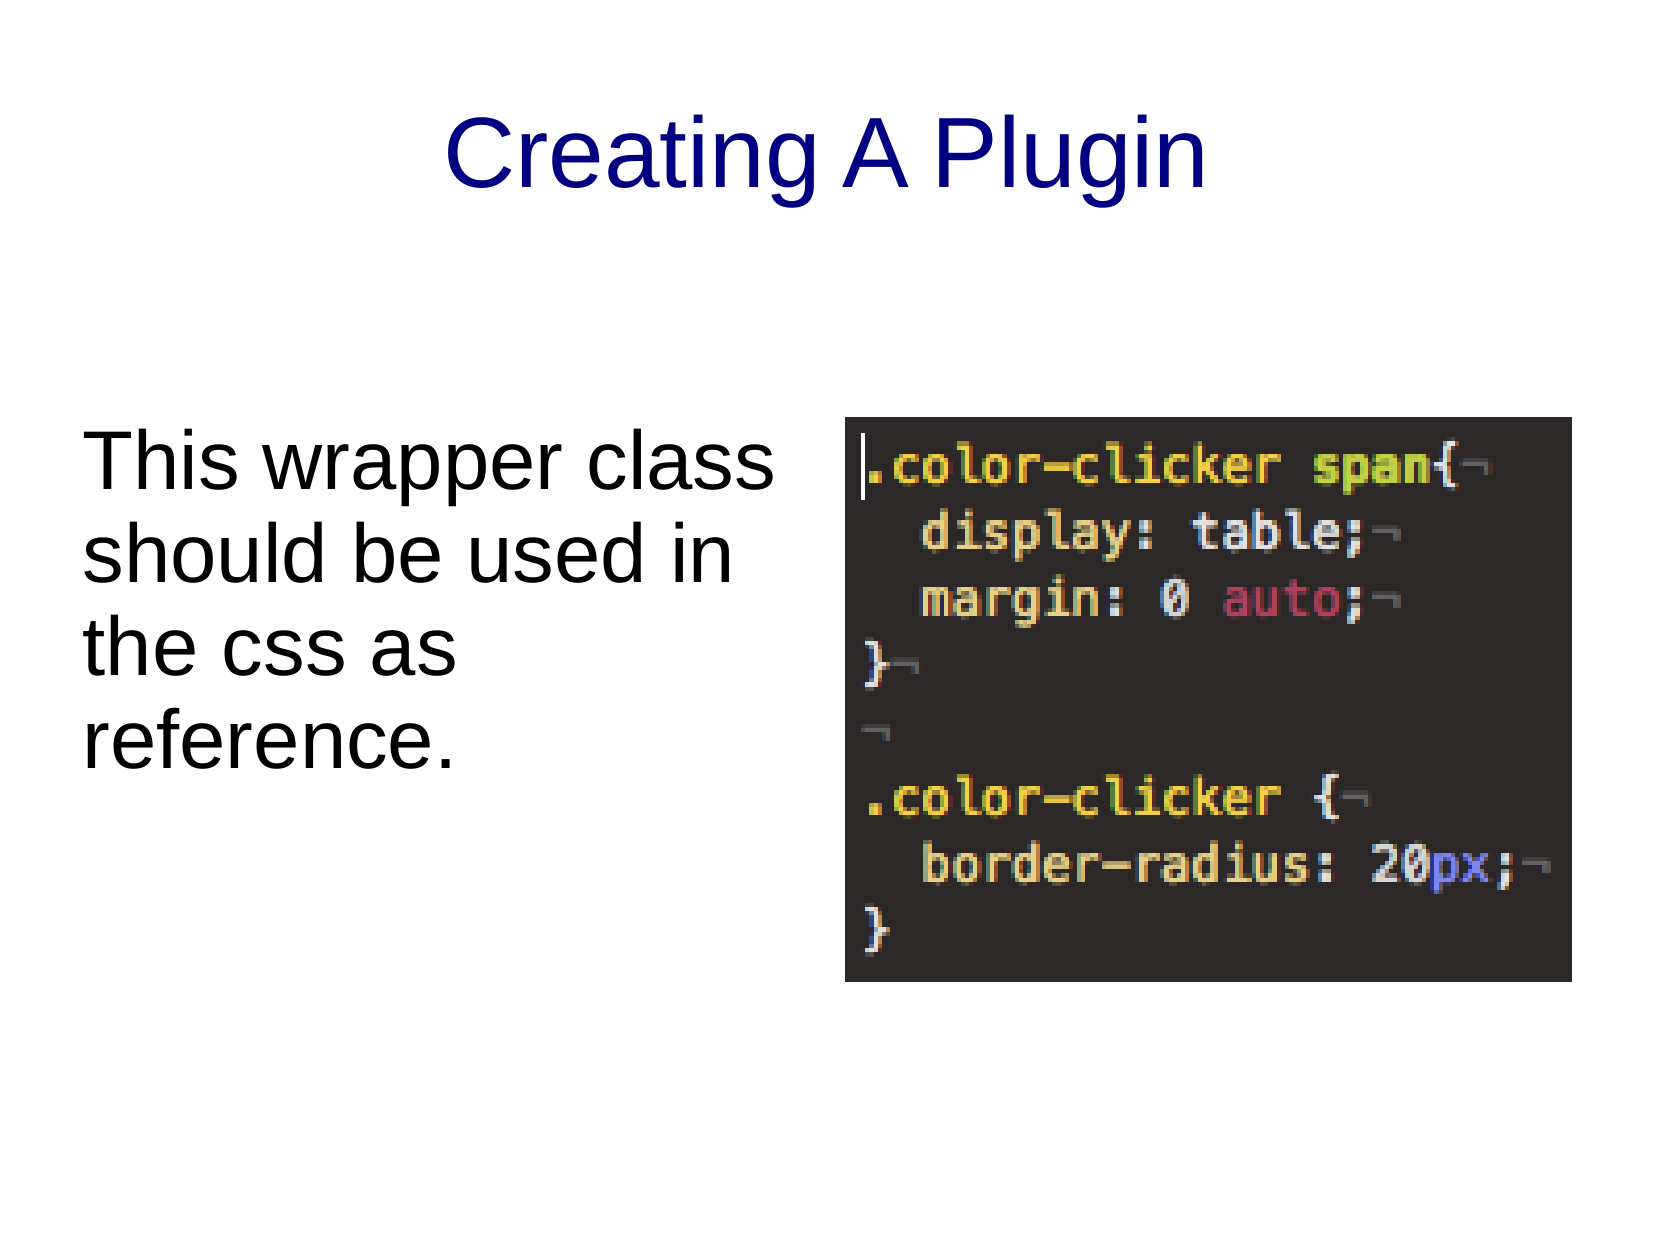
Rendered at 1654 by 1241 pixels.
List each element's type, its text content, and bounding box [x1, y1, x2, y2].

list This wrapper class should be used in the css as reference. [82, 290, 809, 1109]
title Creating A Plugin [82, 49, 1571, 257]
picture [845, 417, 1572, 982]
